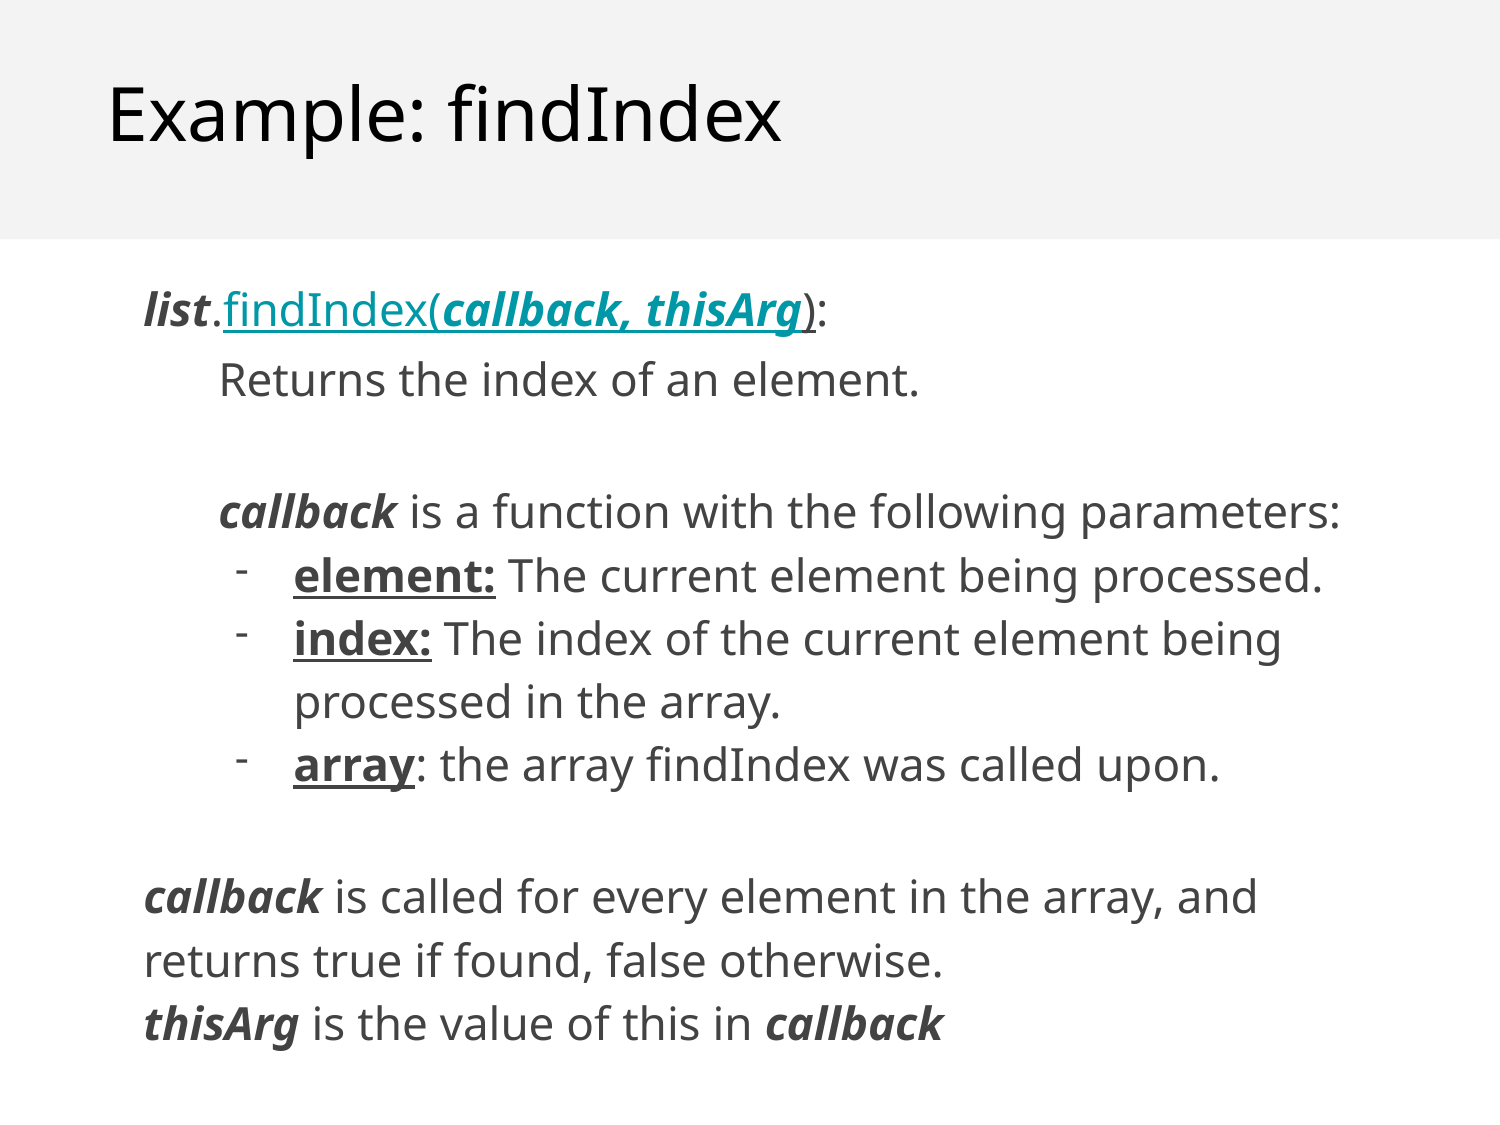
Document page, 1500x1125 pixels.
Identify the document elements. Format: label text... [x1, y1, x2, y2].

title Example: findIndex [91, 51, 1335, 178]
list list.findIndex(callback, thisArg): Returns the index of an element. callback is a function with the following parameters: element: The current element being processed. index: The index of the current element being processed in the array. array: the array findIndex was called upon. callback is called for every element in the array, and returns true if found, false otherwise. thisArg is the value of this in callback [128, 255, 1372, 1096]
